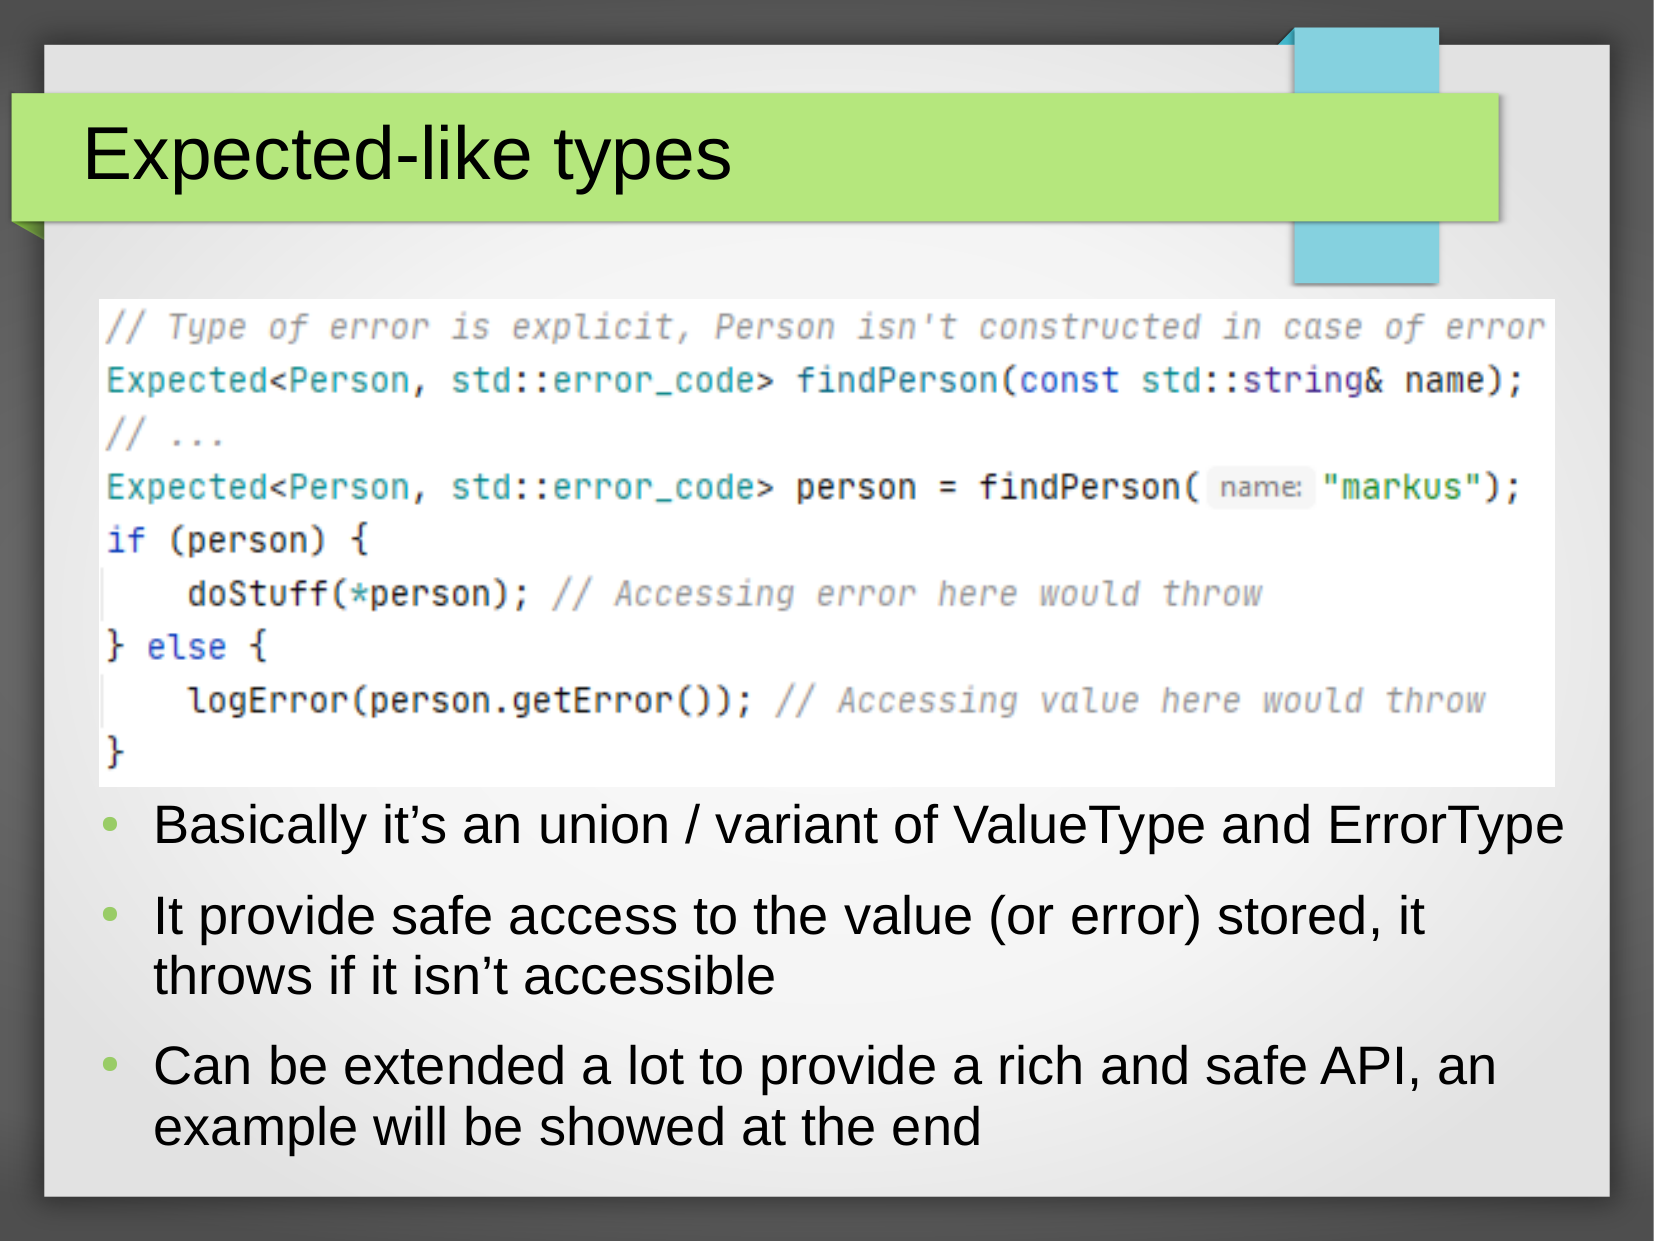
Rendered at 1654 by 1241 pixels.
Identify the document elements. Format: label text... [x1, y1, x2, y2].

list Basically it’s an union / variant of ValueType and ErrorType It provide safe access to the value (or error) stored, it throws if it isn’t accessible Can be extended a lot to provide a rich and safe API, an example will be showed at the end [82, 795, 1571, 1201]
title Expected-like types [82, 94, 1264, 213]
picture [0, 0, 1654, 1241]
